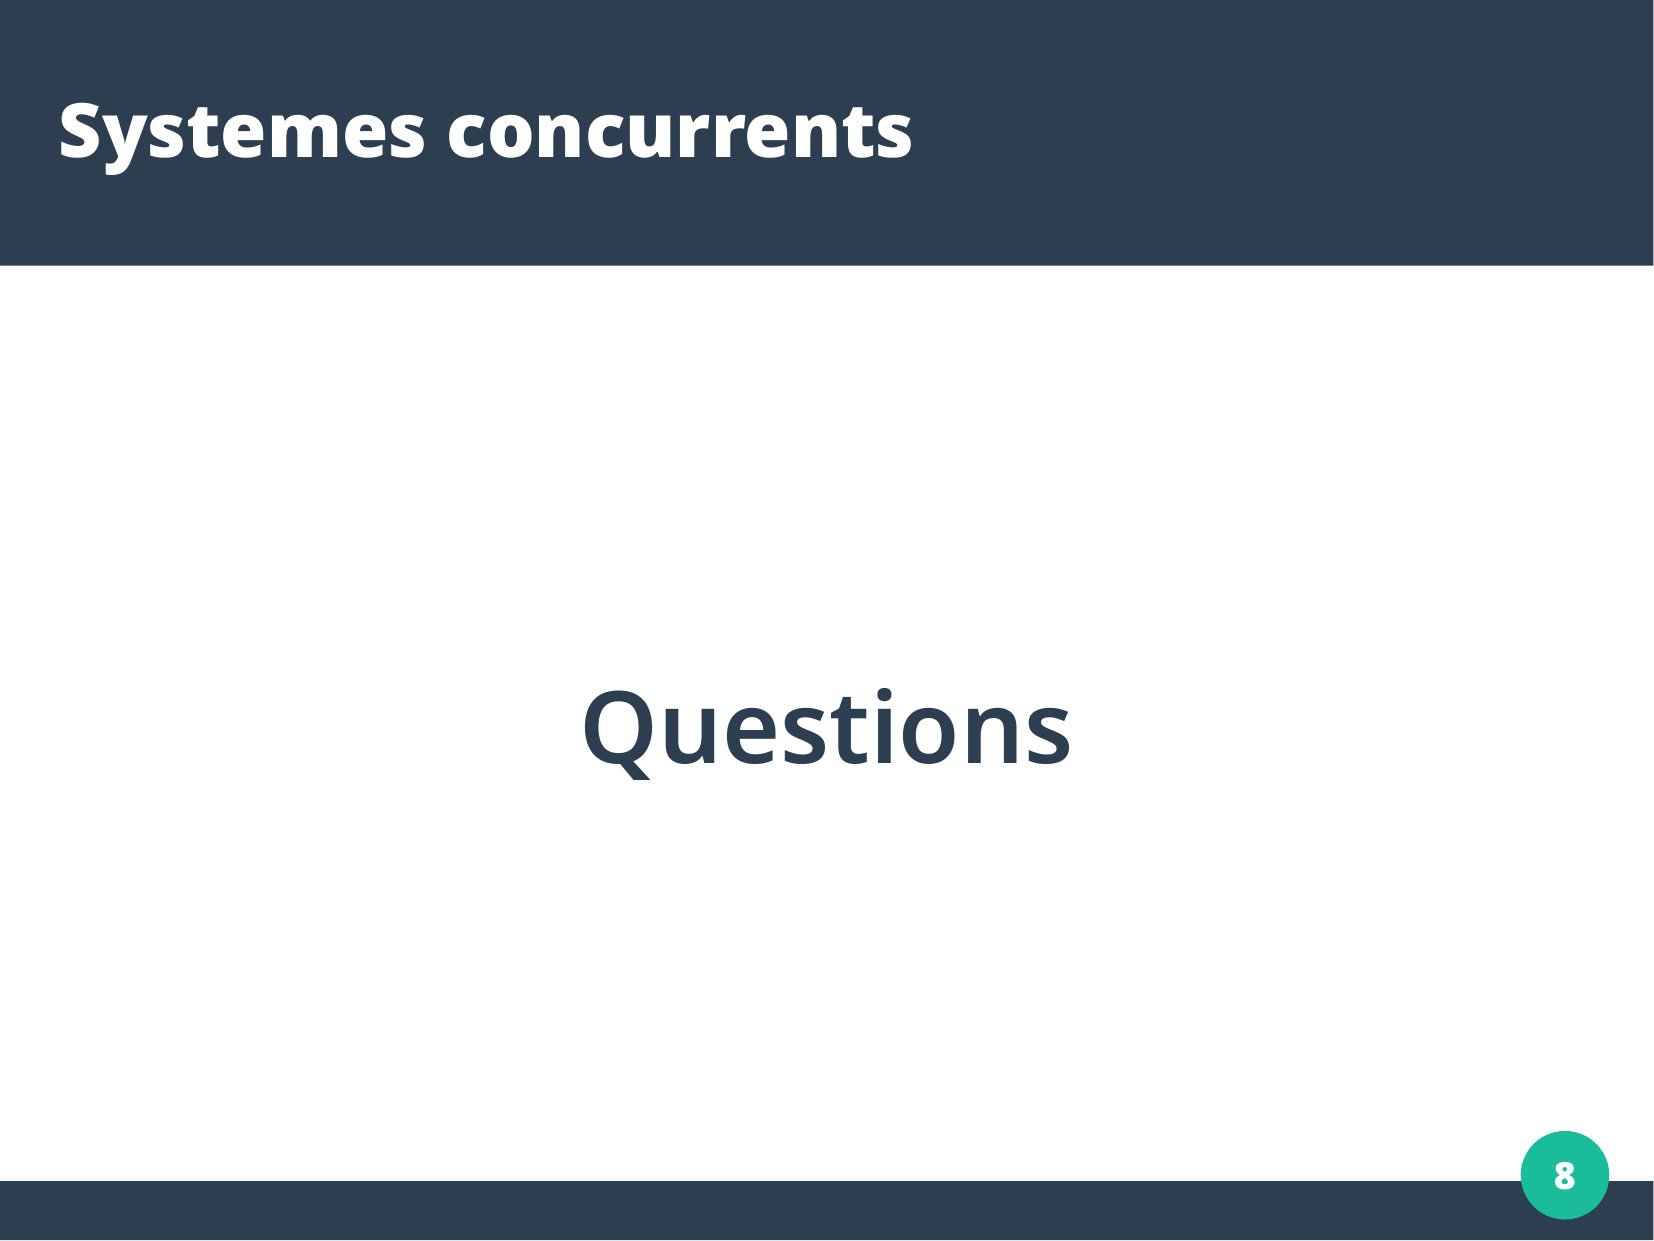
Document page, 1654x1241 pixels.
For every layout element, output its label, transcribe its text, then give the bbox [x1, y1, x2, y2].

title Systemes concurrents [59, 49, 1595, 207]
list Questions [59, 324, 1595, 1152]
